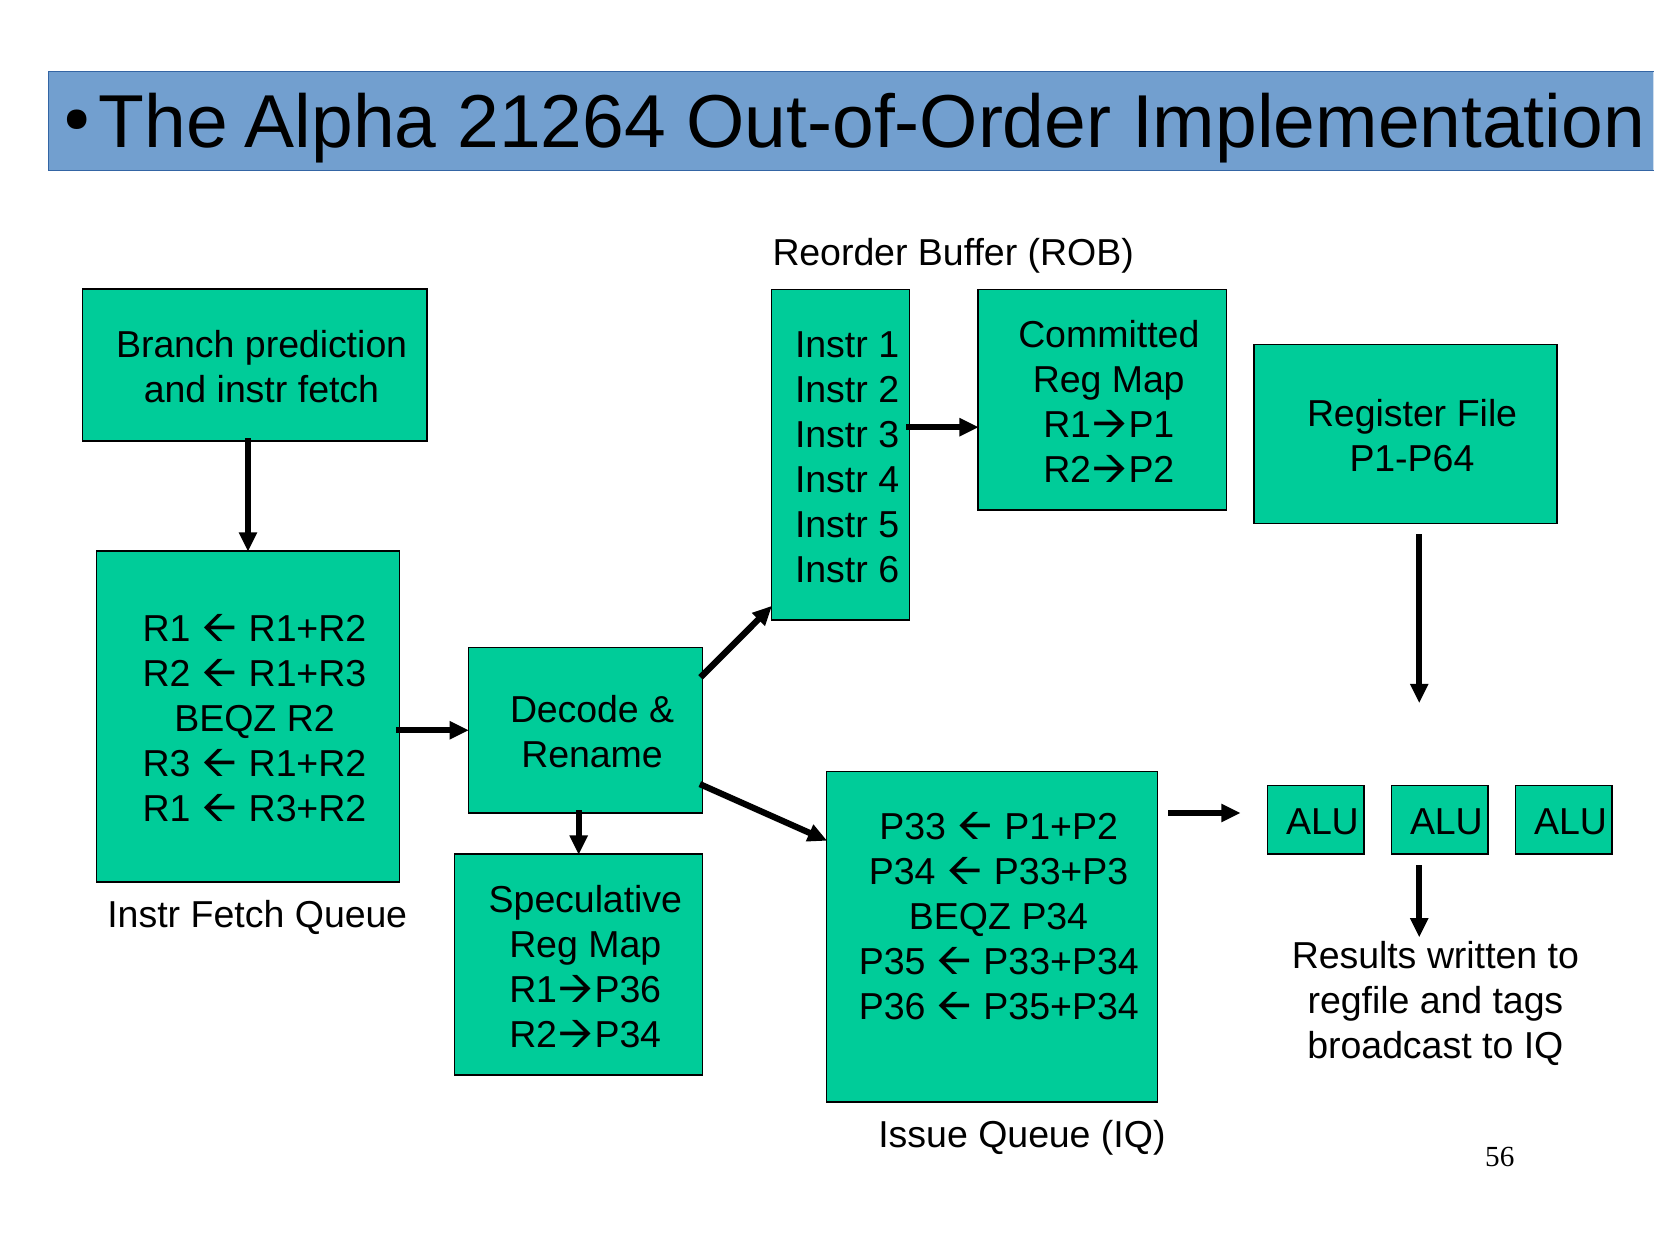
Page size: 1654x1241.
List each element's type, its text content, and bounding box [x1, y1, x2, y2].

text_box R1  R1+R2 R2  R1+R3 BEQZ R2 R3  R1+R2 R1  R3+R2 [96, 551, 400, 881]
text_box ALU [1391, 785, 1489, 855]
text_box P33  P1+P2 P34  P33+P3 BEQZ P34 P35  P33+P34 P36  P35+P34 [826, 771, 1158, 1103]
text_box Issue Queue (IQ) [850, 1102, 1181, 1163]
text_box Decode & Rename [468, 647, 703, 813]
text_box Speculative Reg Map R1P36 R2P34 [454, 854, 703, 1075]
text_box Branch prediction and instr fetch [82, 289, 428, 441]
text_box Instr Fetch Queue [79, 881, 423, 943]
text_box <number> [1184, 1129, 1530, 1213]
text_box Register File P1-P64 [1253, 344, 1557, 524]
text_box The Alpha 21264 Out-of-Order Implementation [48, 71, 1654, 171]
text_box Reorder Buffer (ROB) [744, 220, 1149, 281]
text_box Results written to regfile and tags broadcast to IQ [1263, 923, 1595, 1074]
text_box ALU [1515, 785, 1613, 855]
text_box Instr 1 Instr 2 Instr 3 Instr 4 Instr 5 Instr 6 [771, 289, 910, 621]
text_box ALU [1267, 785, 1365, 855]
text_box Committed Reg Map R1P1 R2P2 [978, 289, 1227, 510]
